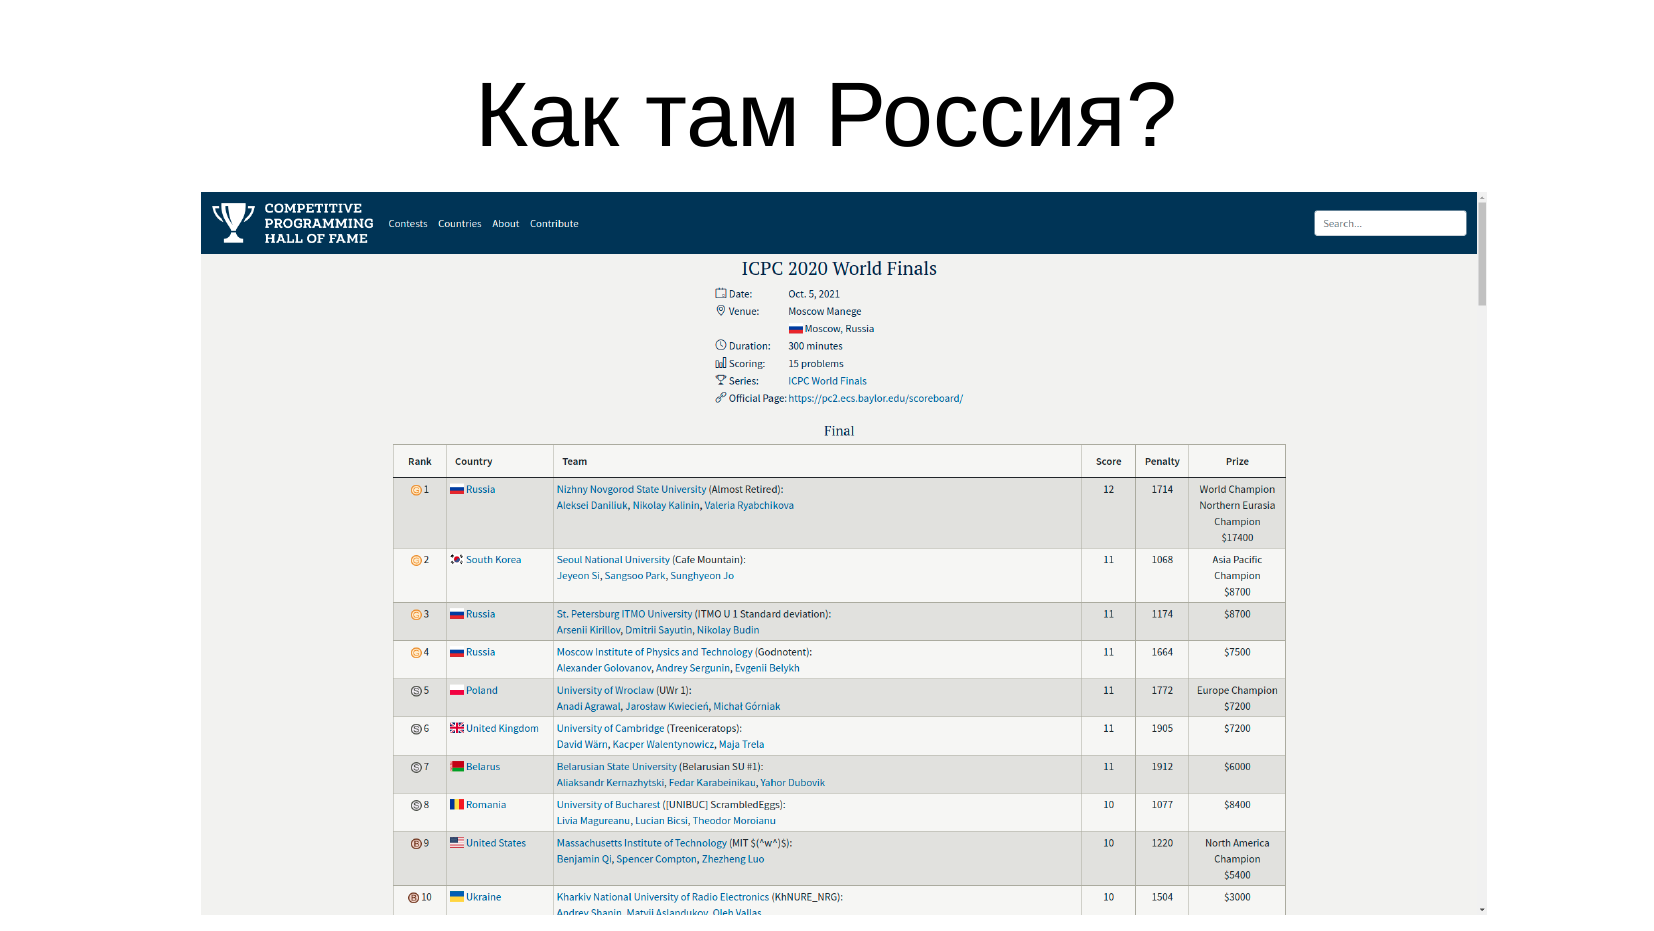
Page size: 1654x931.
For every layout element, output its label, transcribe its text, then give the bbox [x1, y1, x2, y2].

picture [201, 192, 1487, 916]
title Как там Россия? [82, 37, 1571, 193]
